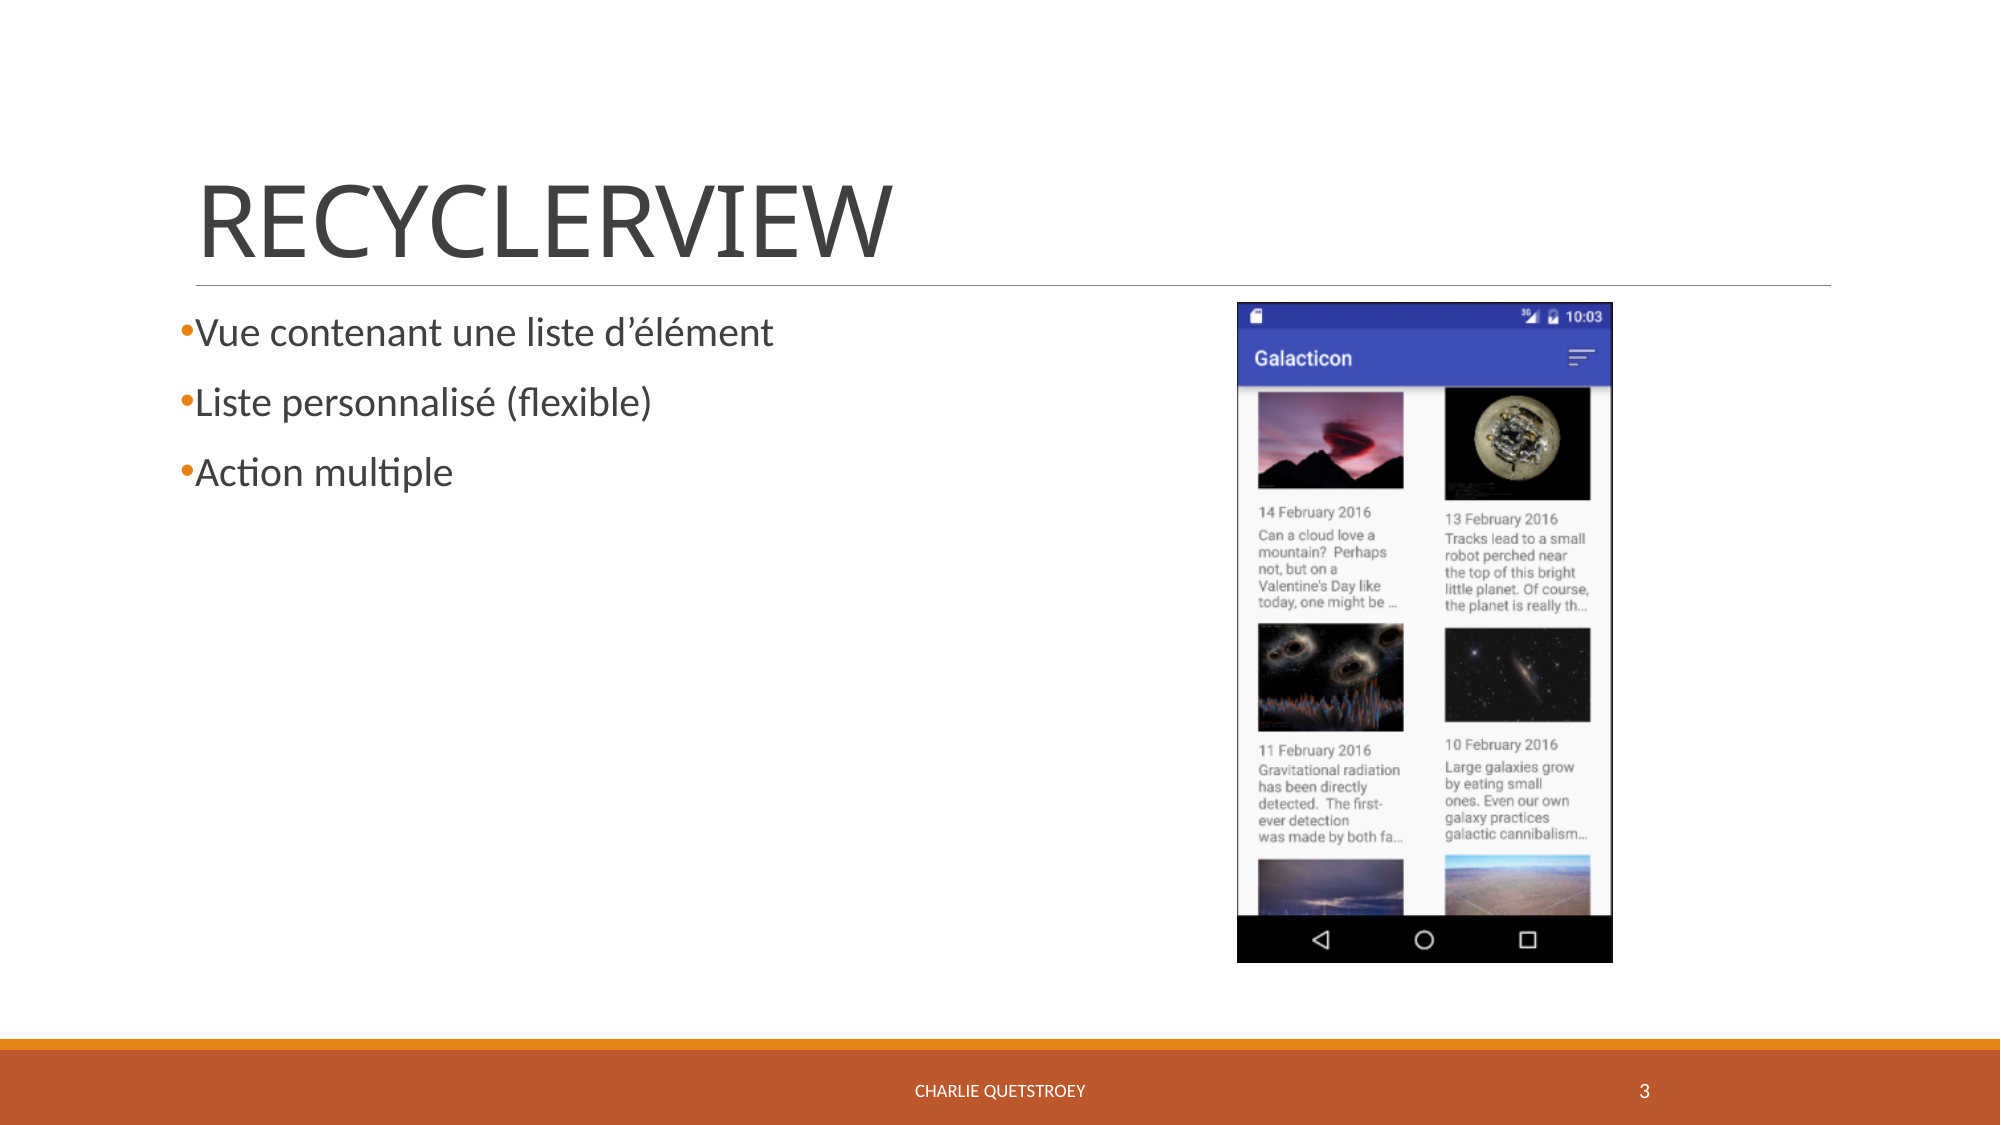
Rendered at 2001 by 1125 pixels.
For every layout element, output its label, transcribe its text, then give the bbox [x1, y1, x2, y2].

text_box [1624, 1059, 1840, 1120]
picture [1237, 302, 1613, 963]
title RECYCLERVIEW [180, 47, 1831, 286]
list Vue contenant une liste d’élément Liste personnalisé (flexible) Action multiple [180, 302, 991, 963]
text_box Charlie Quetstroey [604, 1059, 1396, 1120]
